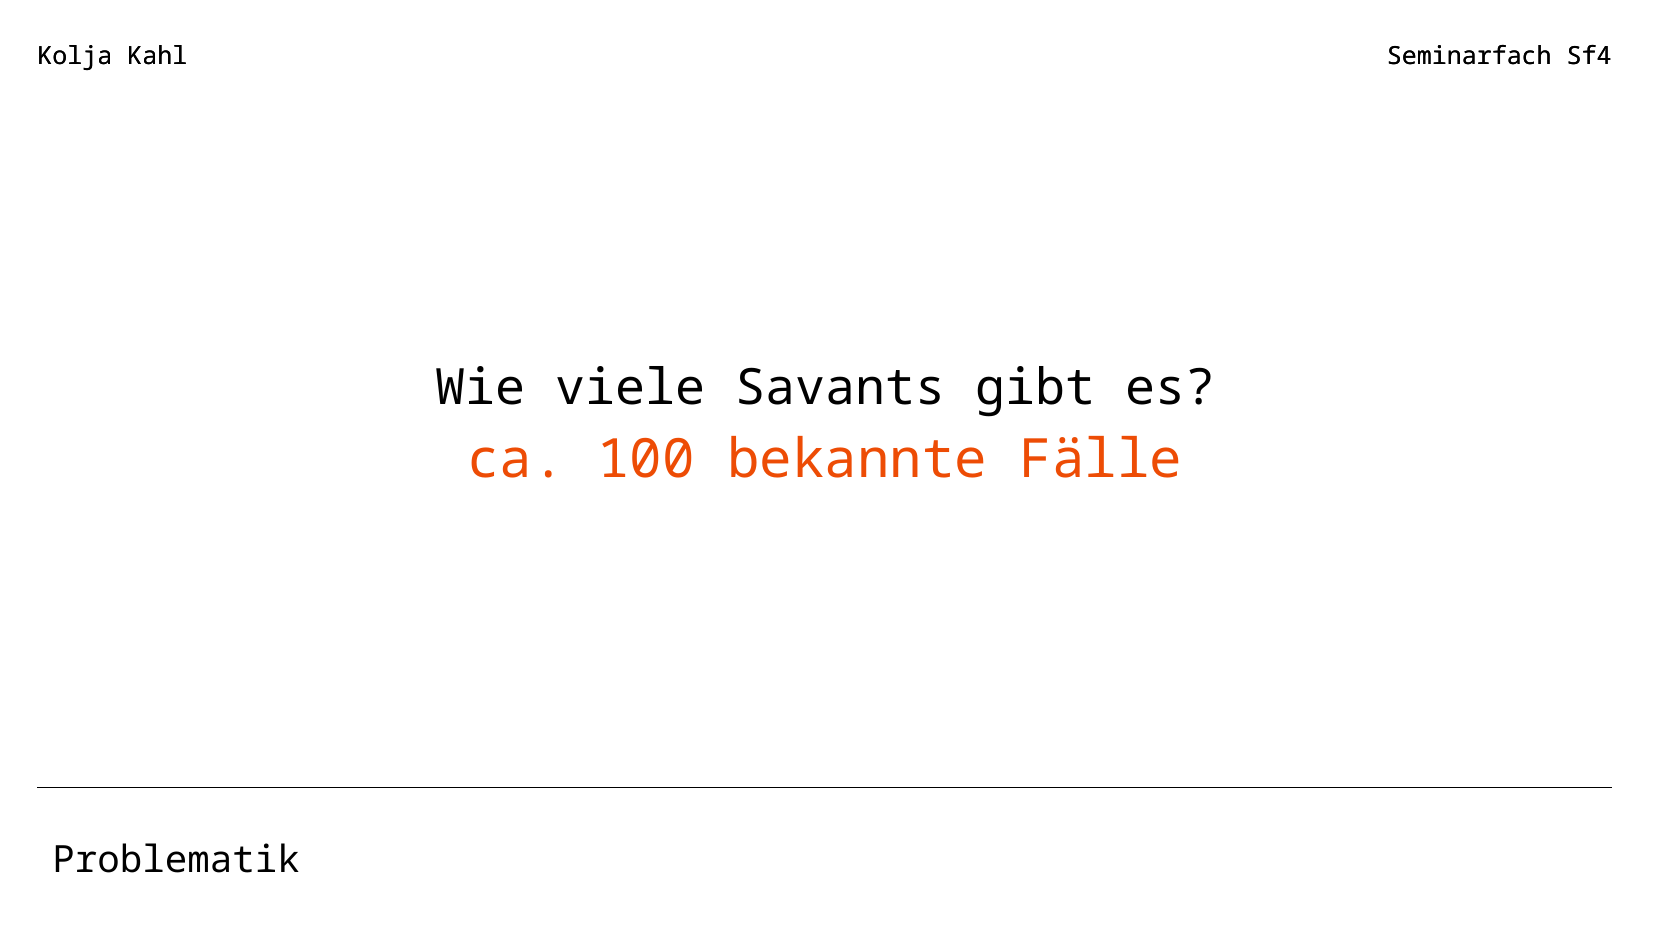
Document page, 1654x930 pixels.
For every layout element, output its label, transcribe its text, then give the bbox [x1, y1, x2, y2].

text_box Problematik [37, 825, 472, 890]
title Seminarfach Sf4 [1312, 37, 1612, 76]
text_box Wie viele Savants gibt es? ca. 100 bekannte Fälle [37, 131, 1613, 713]
title Kolja Kahl [37, 37, 225, 76]
